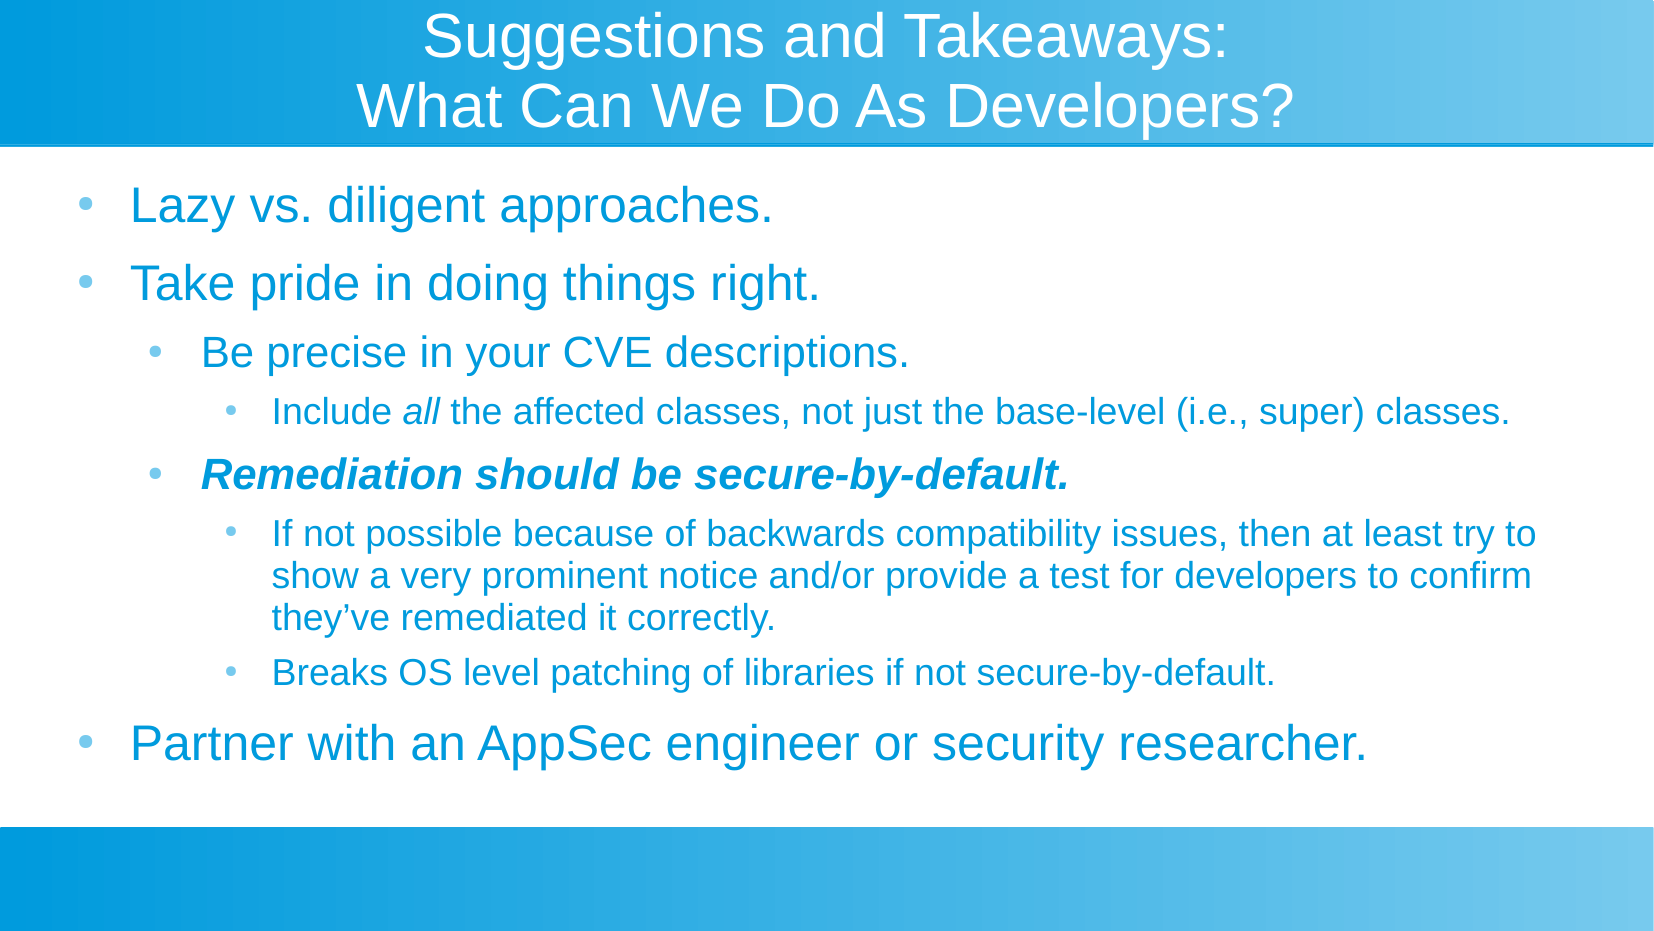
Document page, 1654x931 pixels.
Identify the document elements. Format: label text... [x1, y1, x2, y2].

title Suggestions and Takeaways: What Can We Do As Developers? [59, 0, 1595, 148]
list Lazy vs. diligent approaches. Take pride in doing things right. Be precise in your CVE descriptions. Include all the affected classes, not just the base-level (i.e., super) classes. Remediation should be secure-by-default. If not possible because of backwards compatibility issues, then at least try to show a very prominent notice and/or provide a test for developers to confirm they’ve remediated it correctly. Breaks OS level patching of libraries if not secure-by-default. Partner with an AppSec engineer or security researcher. [59, 177, 1595, 768]
